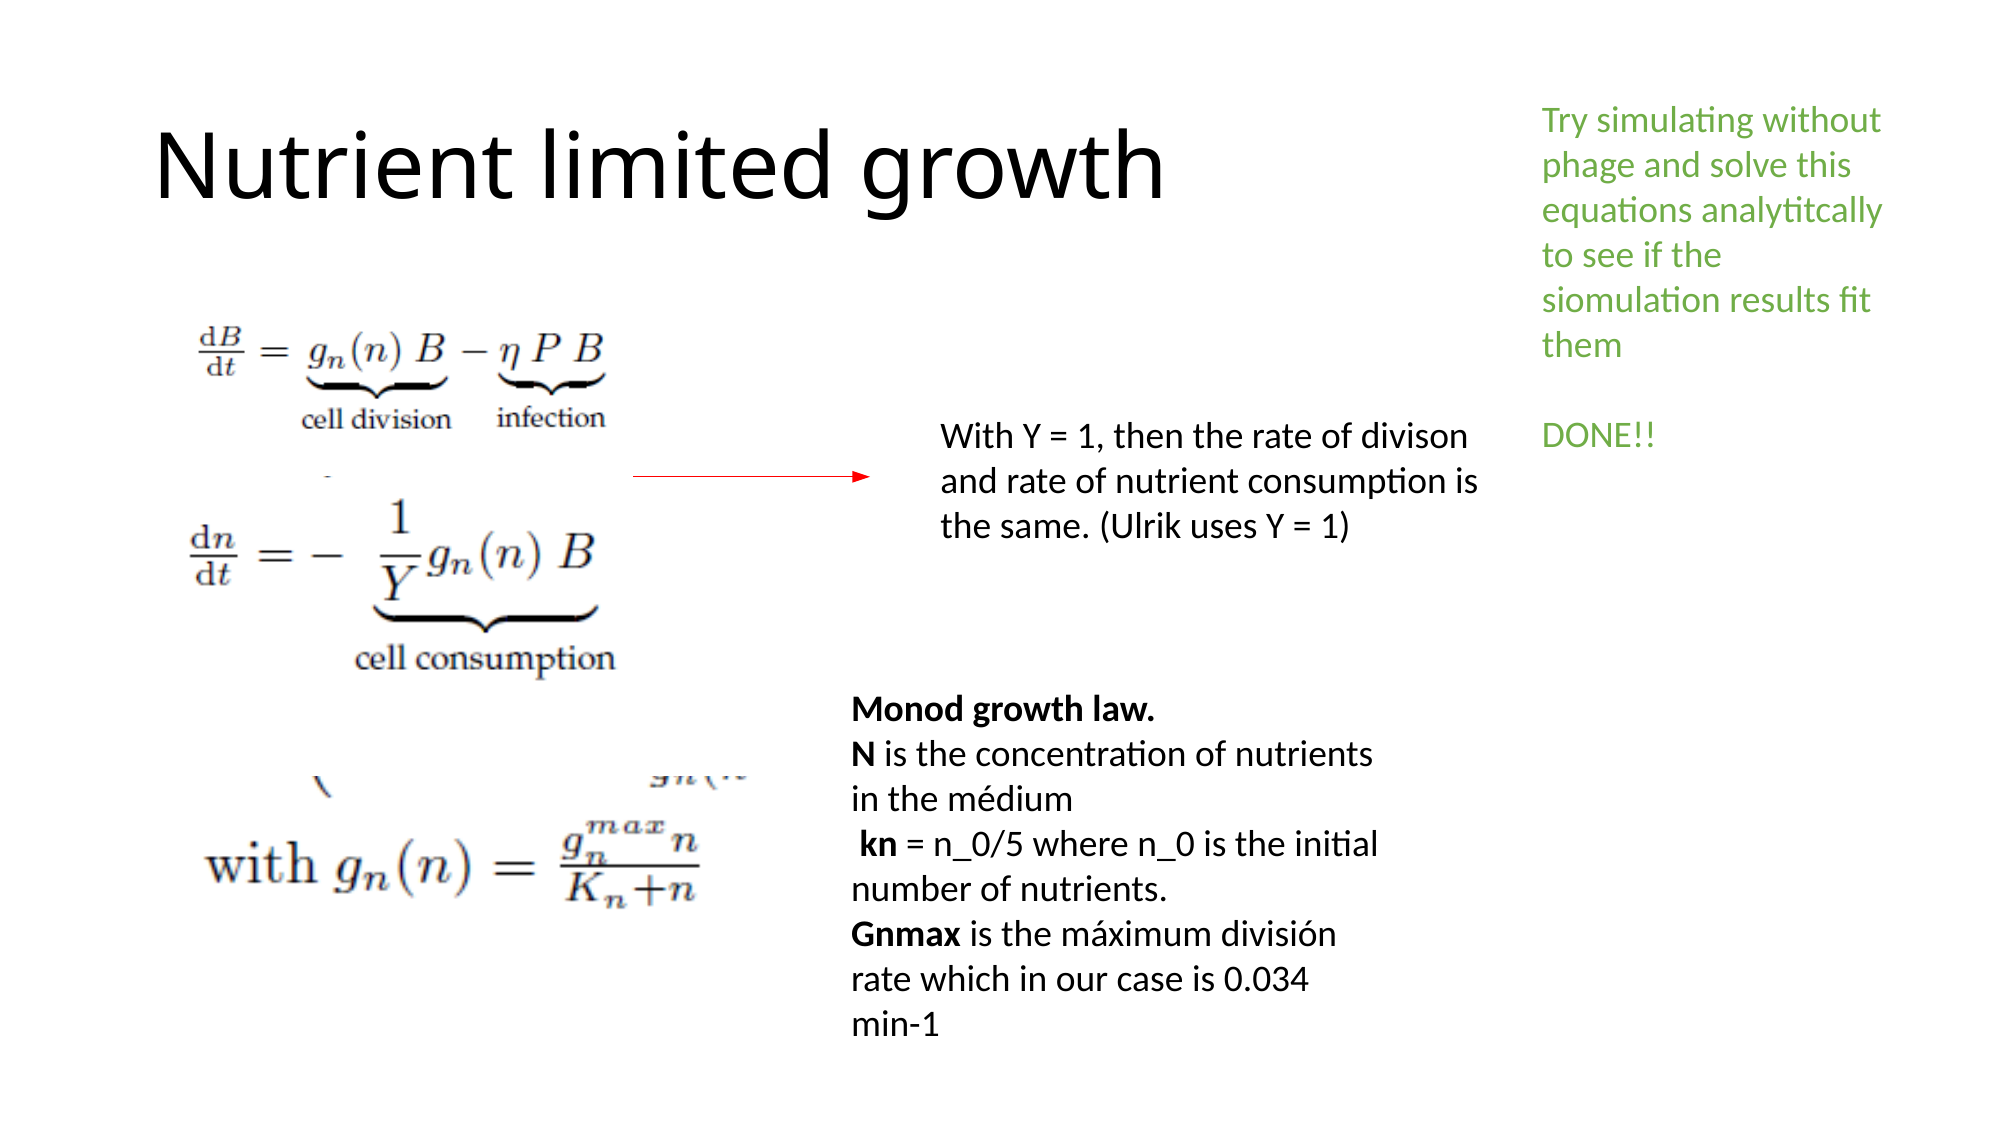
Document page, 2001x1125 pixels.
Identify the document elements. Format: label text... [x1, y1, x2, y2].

picture [137, 476, 716, 681]
picture [137, 776, 752, 960]
text_box Try simulating without phage and solve this equations analytitcally to see if the siomulation results fit them DONE!! [1526, 87, 1918, 467]
text_box With Y = 1, then the rate of divison and rate of nutrient consumption is the same. (Ulrik uses Y = 1) [925, 403, 1504, 555]
picture [106, 226, 678, 445]
text_box Monod growth law. N is the concentration of nutrients in the médium kn = n_0/5 where n_0 is the initial number of nutrients. Gnmax is the máximum división rate which in our case is 0.034 min-1 [836, 676, 1401, 1055]
title Nutrient limited growth [137, 59, 1863, 278]
